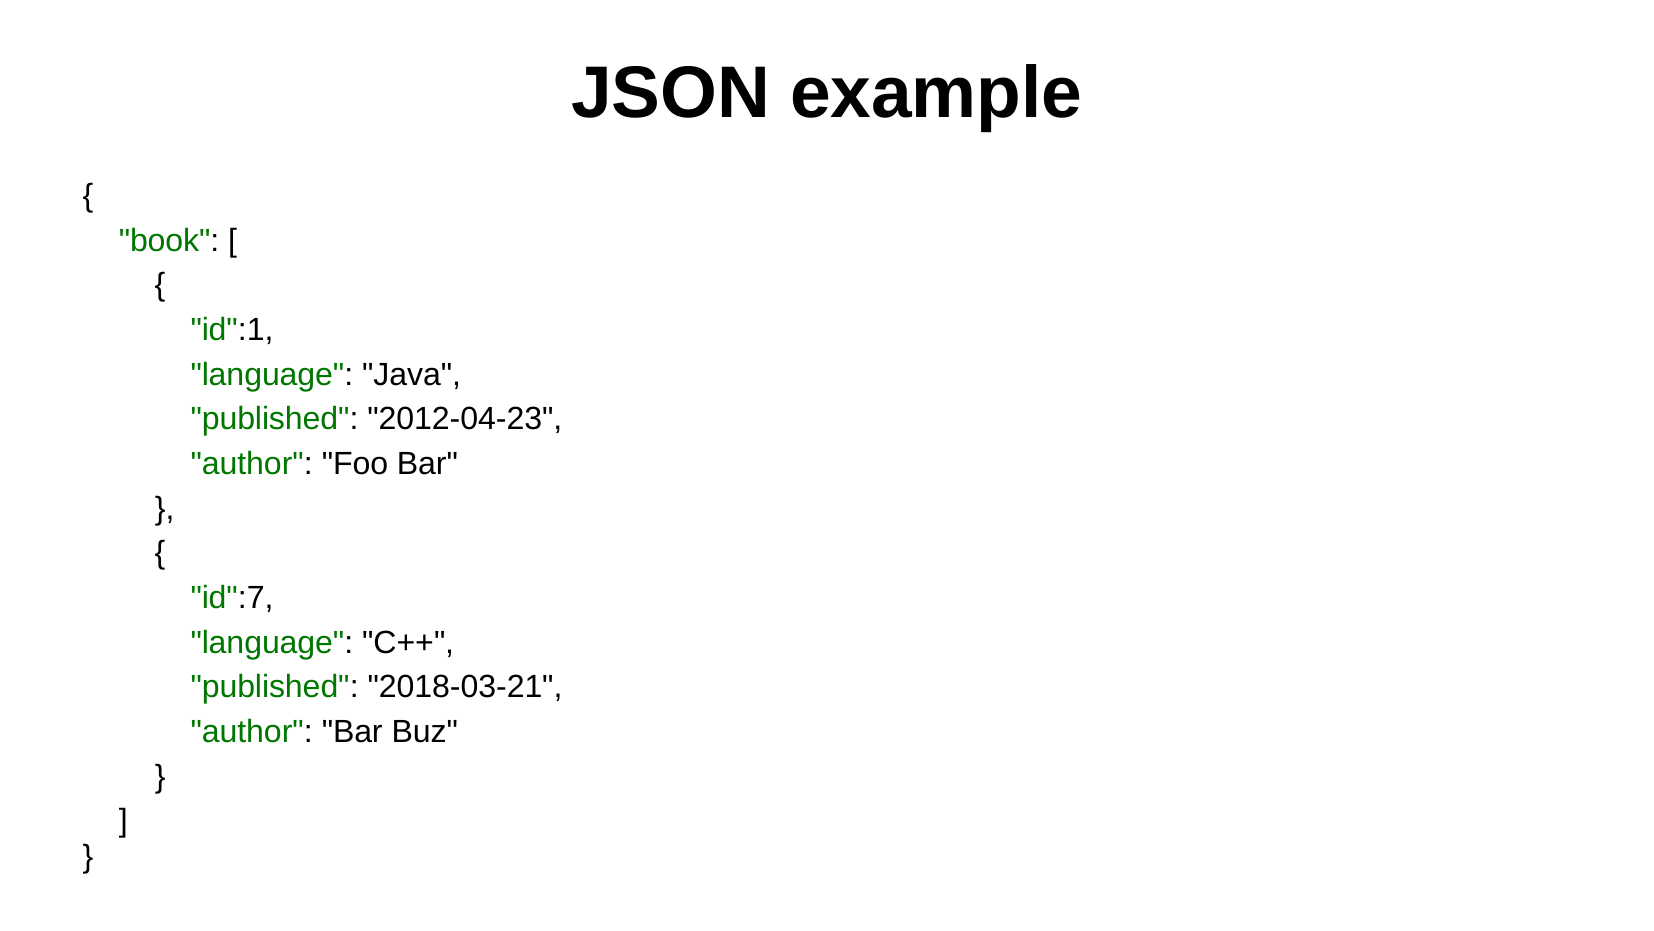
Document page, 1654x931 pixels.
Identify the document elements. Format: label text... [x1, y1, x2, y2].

title JSON example [82, 37, 1571, 147]
list { "book": [ { "id":1, "language": "Java", "published": "2012-04-23", "author": "Foo Bar" }, { "id":7, "language": "C++", "published": "2018-03-21", "author": "Bar Buz" } ] } [82, 168, 1538, 889]
